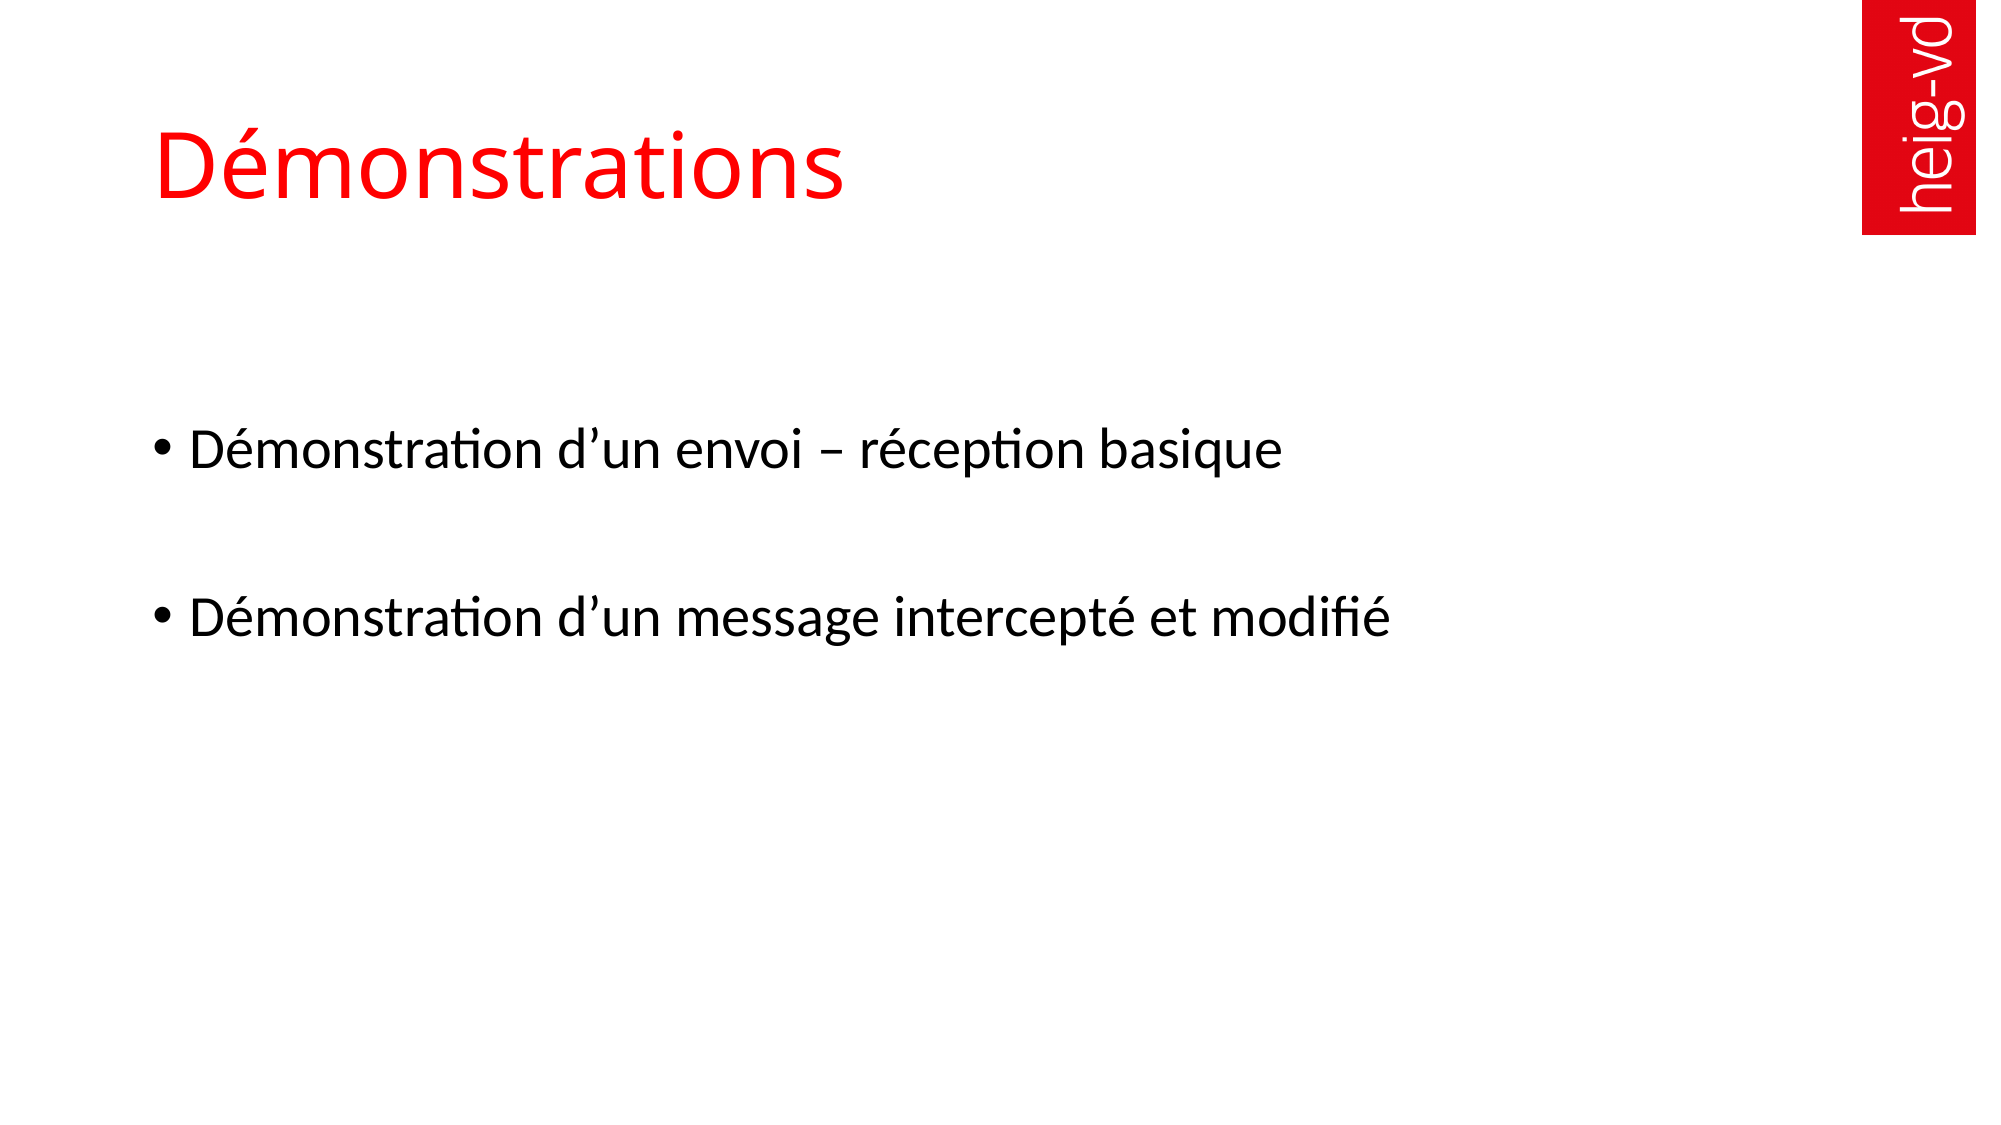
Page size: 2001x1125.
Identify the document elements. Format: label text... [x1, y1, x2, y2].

list Démonstration d’un envoi – réception basique Démonstration d’un message intercepté et modifié [137, 411, 1863, 1125]
picture [1862, 0, 1976, 236]
title Démonstrations [137, 59, 1863, 278]
